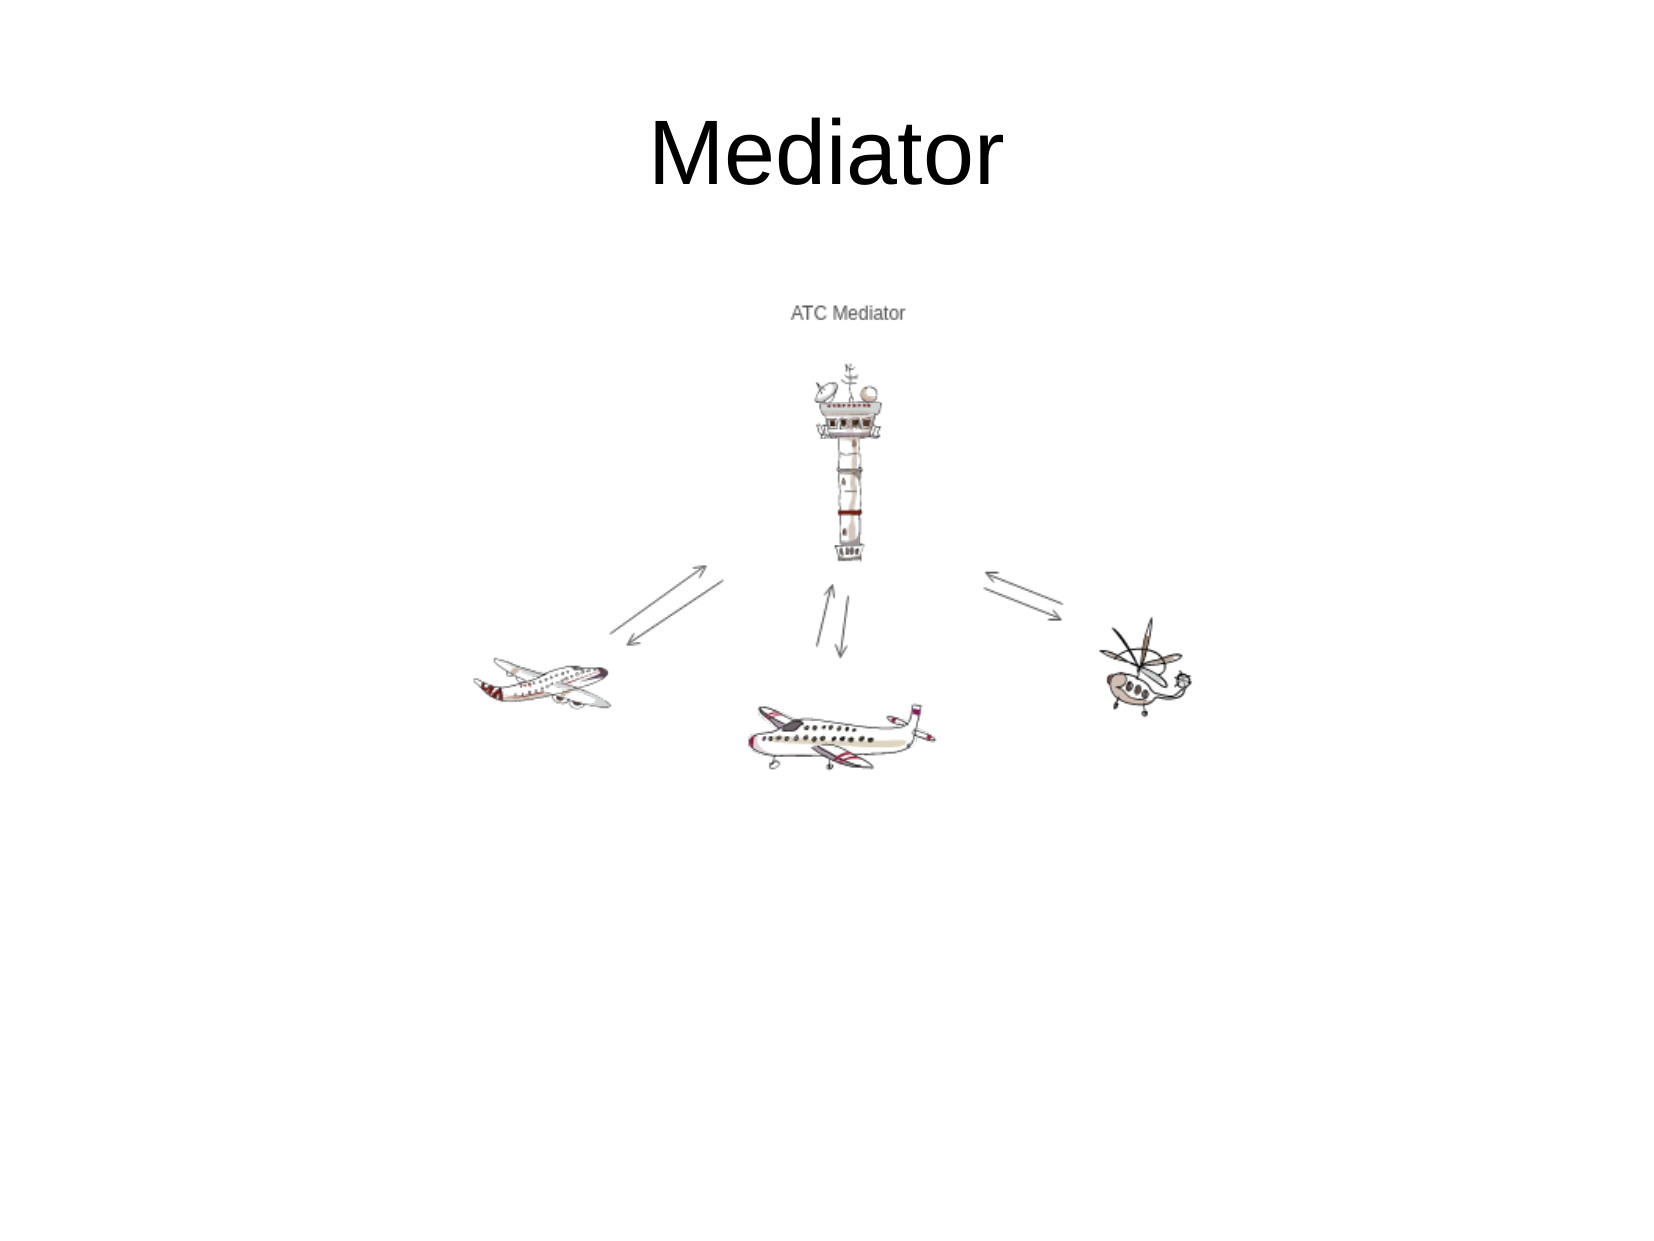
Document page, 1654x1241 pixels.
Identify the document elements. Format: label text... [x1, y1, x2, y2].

title Mediator [82, 49, 1571, 257]
picture [469, 295, 1195, 818]
